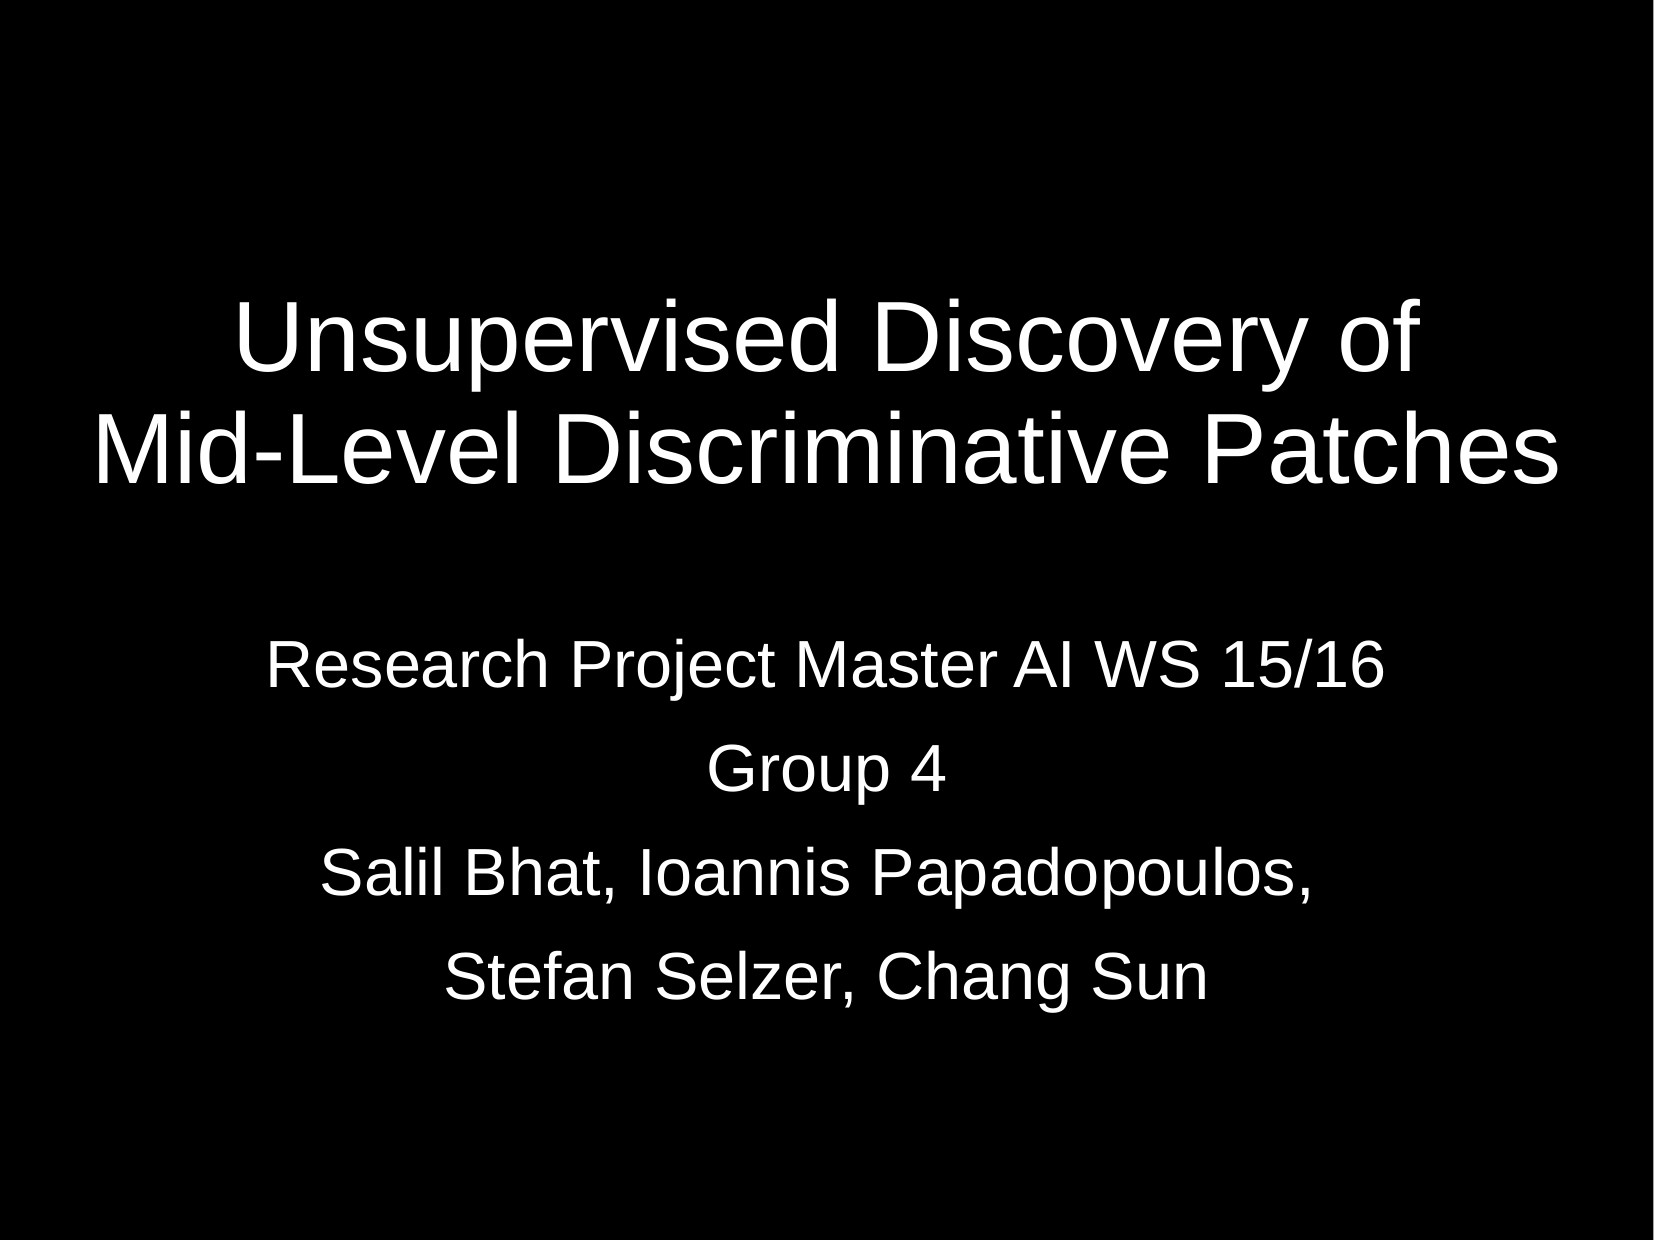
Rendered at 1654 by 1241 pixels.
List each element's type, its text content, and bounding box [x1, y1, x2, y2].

subtitle Research Project Master AI WS 15/16 Group 4 Salil Bhat, Ioannis Papadopoulos, Stefan Selzer, Chang Sun [82, 522, 1571, 1118]
title Unsupervised Discovery of Mid-Level Discriminative Patches [82, 280, 1571, 505]
